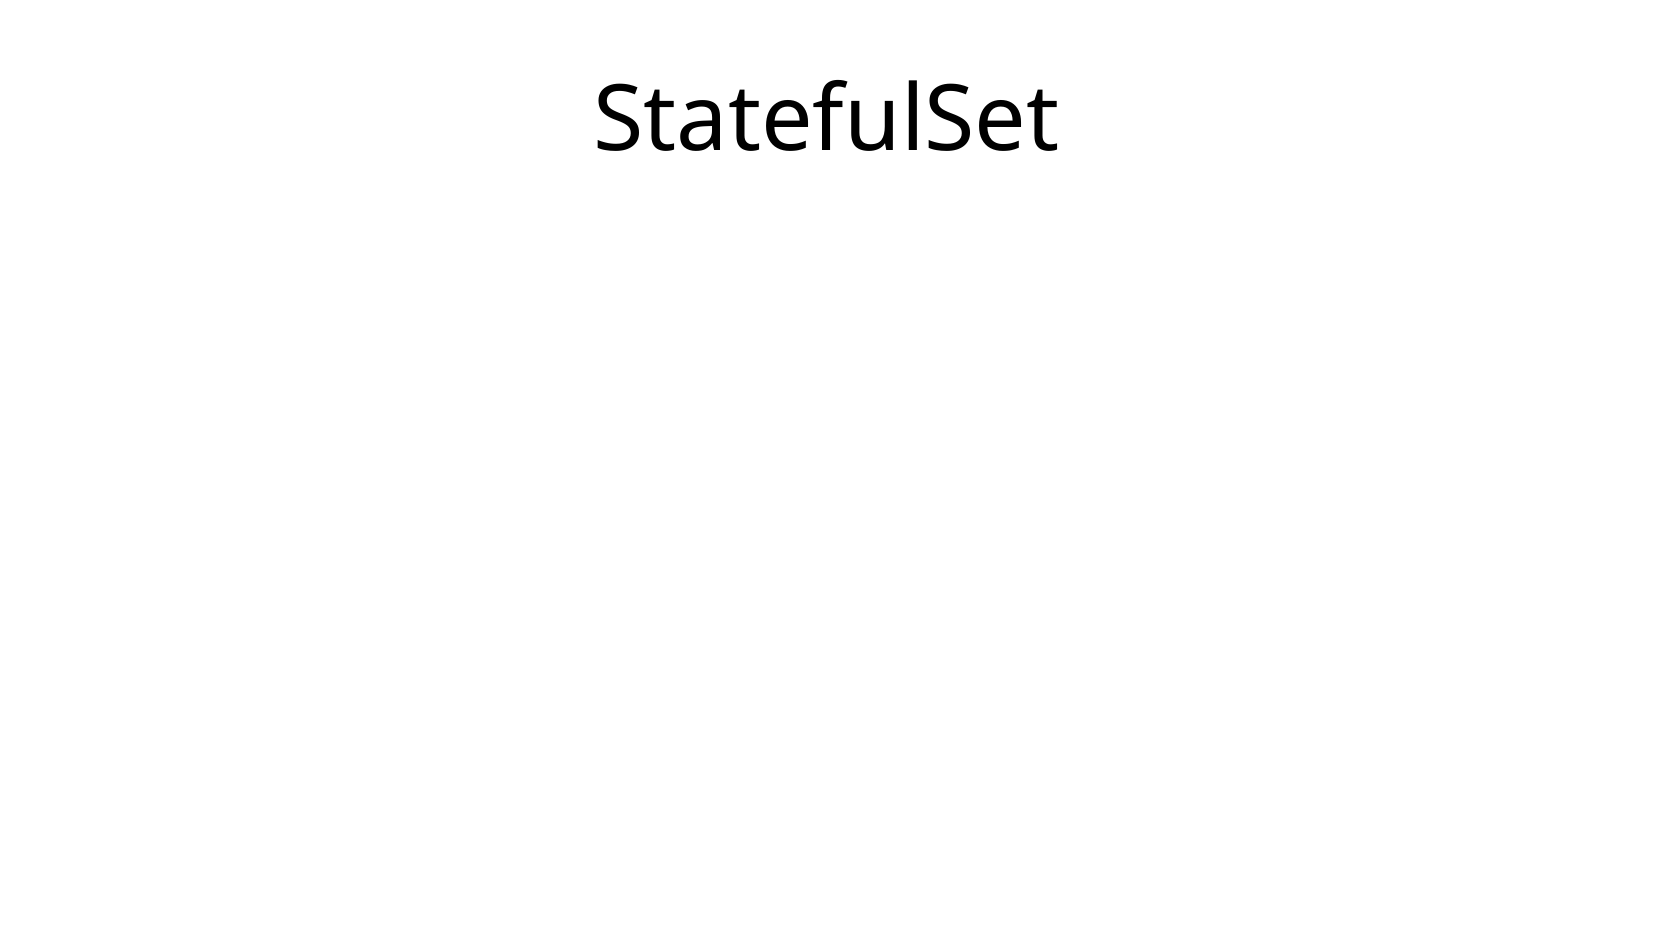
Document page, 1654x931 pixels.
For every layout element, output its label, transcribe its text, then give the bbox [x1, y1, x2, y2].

title StatefulSet [82, 37, 1571, 193]
